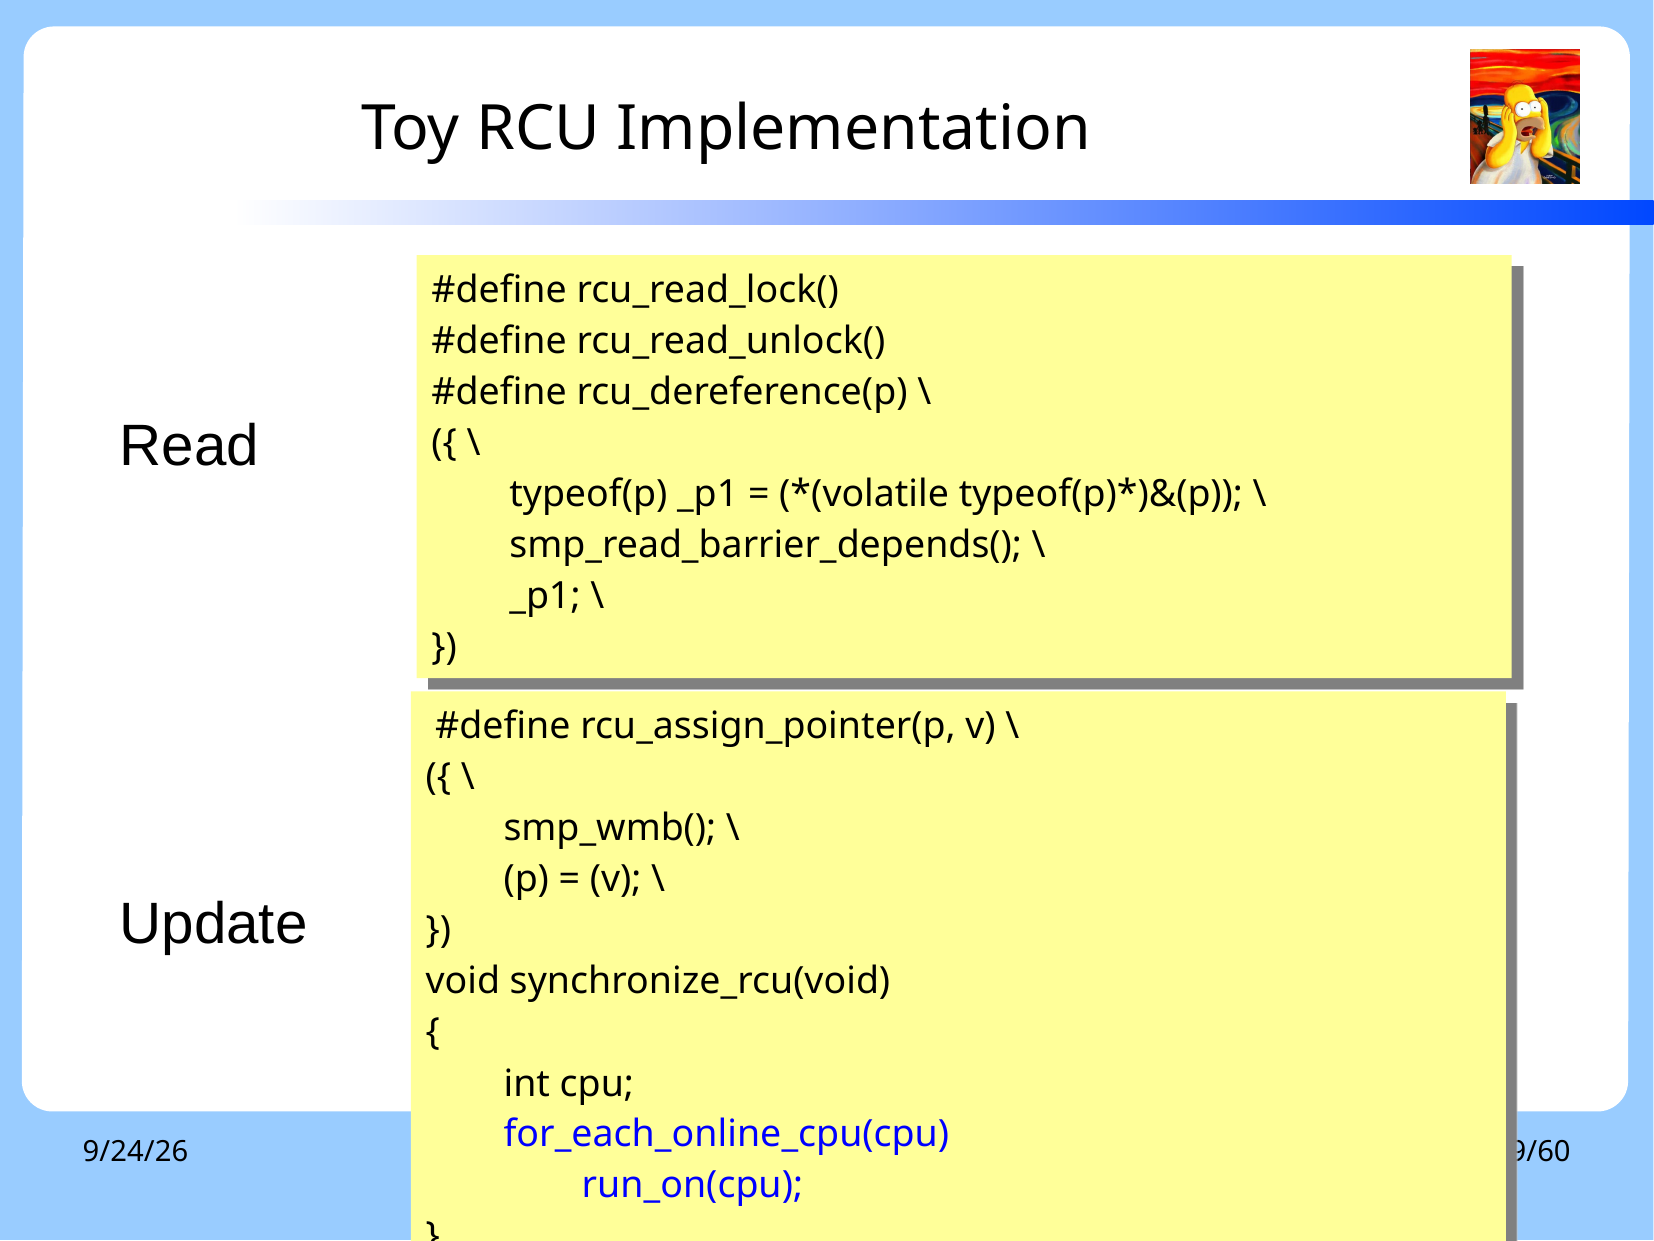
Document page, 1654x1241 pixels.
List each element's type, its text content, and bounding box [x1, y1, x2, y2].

text_box Read [105, 405, 275, 486]
text_box #define rcu_assign_pointer(p, v) \ ({ \ smp_wmb(); \ (p) = (v); \ }) void synchronize_rcu(void) { int cpu; for_each_online_cpu(cpu) run_on(cpu); } [410, 691, 1506, 1191]
text_box #define rcu_read_lock() #define rcu_read_unlock() #define rcu_dereference(p) \ ({ \ typeof(p) _p1 = (*(volatile typeof(p)*)&(p)); \ smp_read_barrier_depends(); \ _p1; \ }) [416, 255, 1512, 631]
title Toy RCU Implementation [82, 49, 1371, 201]
picture [1470, 49, 1580, 184]
text_box Update [105, 883, 323, 964]
